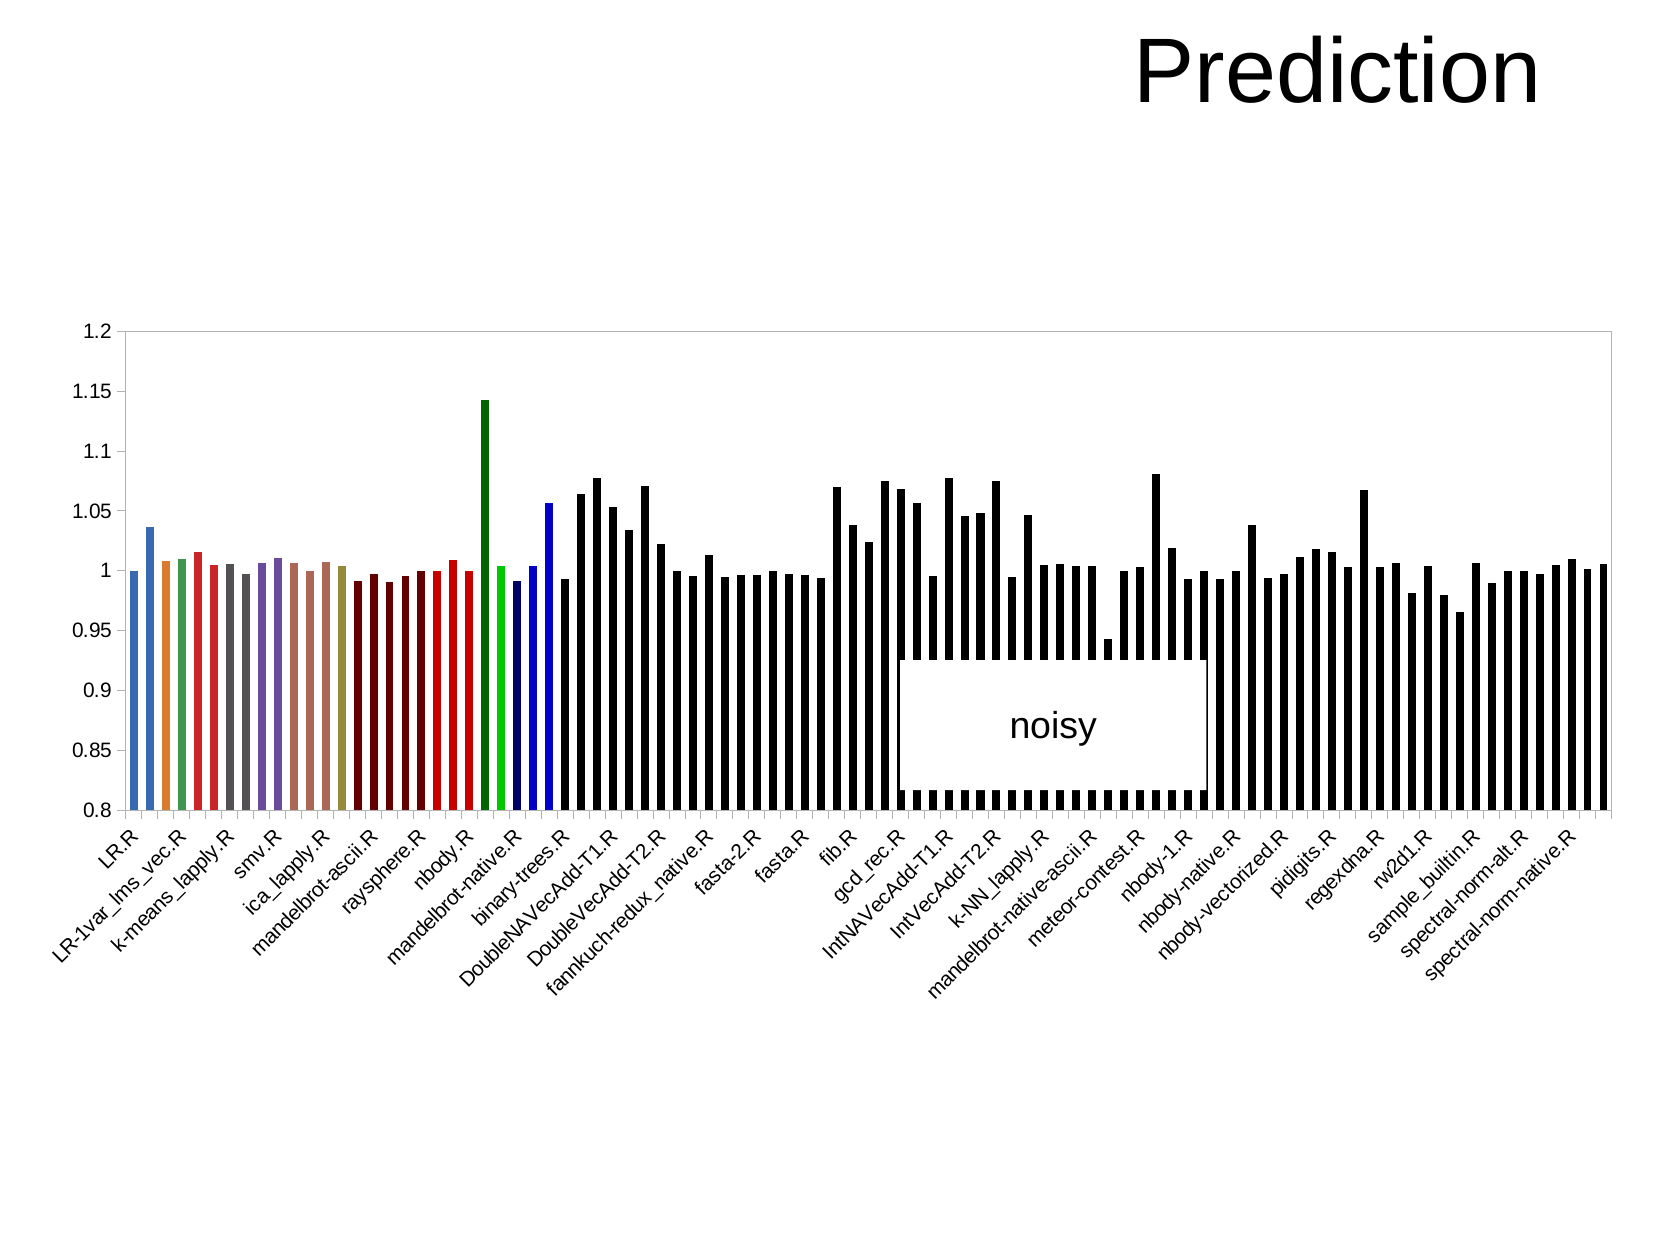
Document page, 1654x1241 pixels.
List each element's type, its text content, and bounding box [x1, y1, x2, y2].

chart [15, 305, 1645, 1019]
title Prediction [53, 52, 1542, 305]
text_box noisy [900, 660, 1207, 791]
